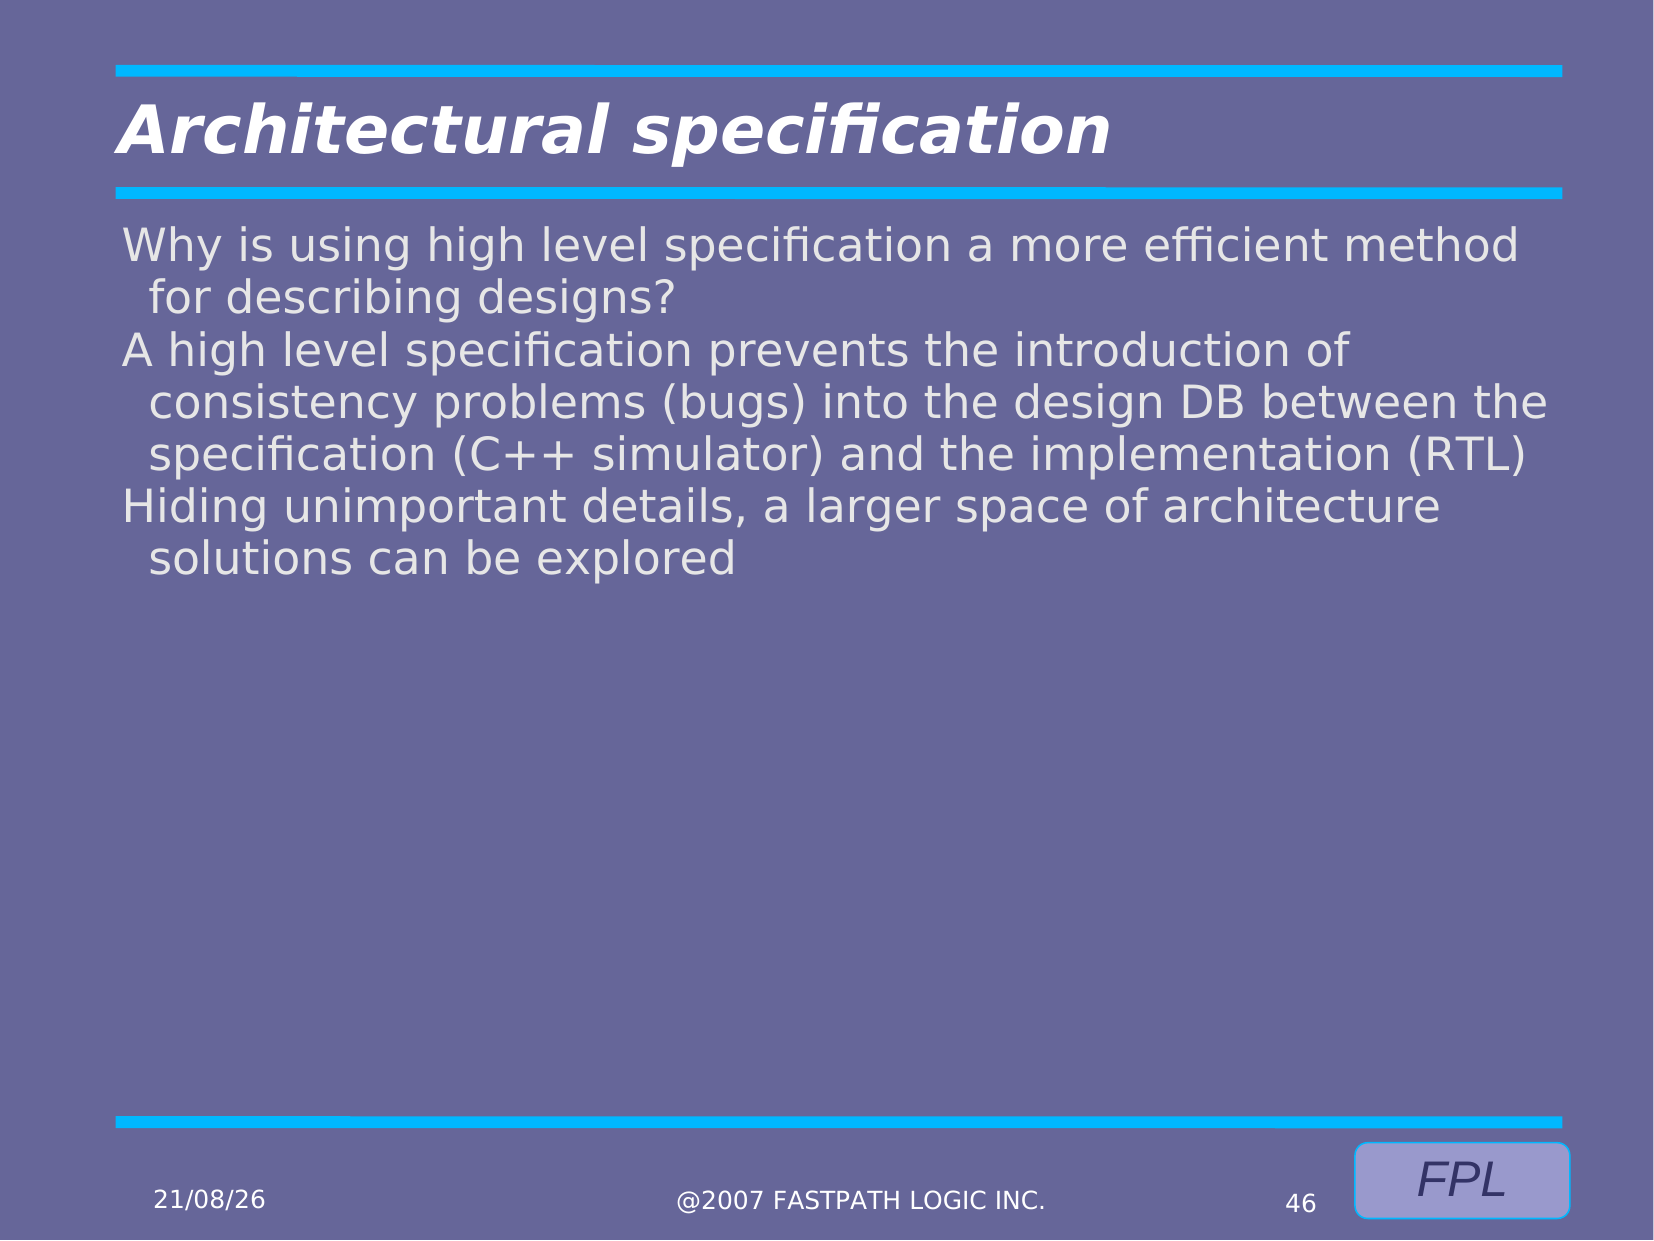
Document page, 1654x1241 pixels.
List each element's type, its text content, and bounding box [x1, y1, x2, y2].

title Architectural specification [118, 41, 1531, 220]
list Why is using high level specification a more efficient method for describing designs? A high level specification prevents the introduction of consistency problems (bugs) into the design DB between the specification (C++ simulator) and the implementation (RTL)‏ Hiding unimportant details, a larger space of architecture solutions can be explored [121, 219, 1561, 1133]
